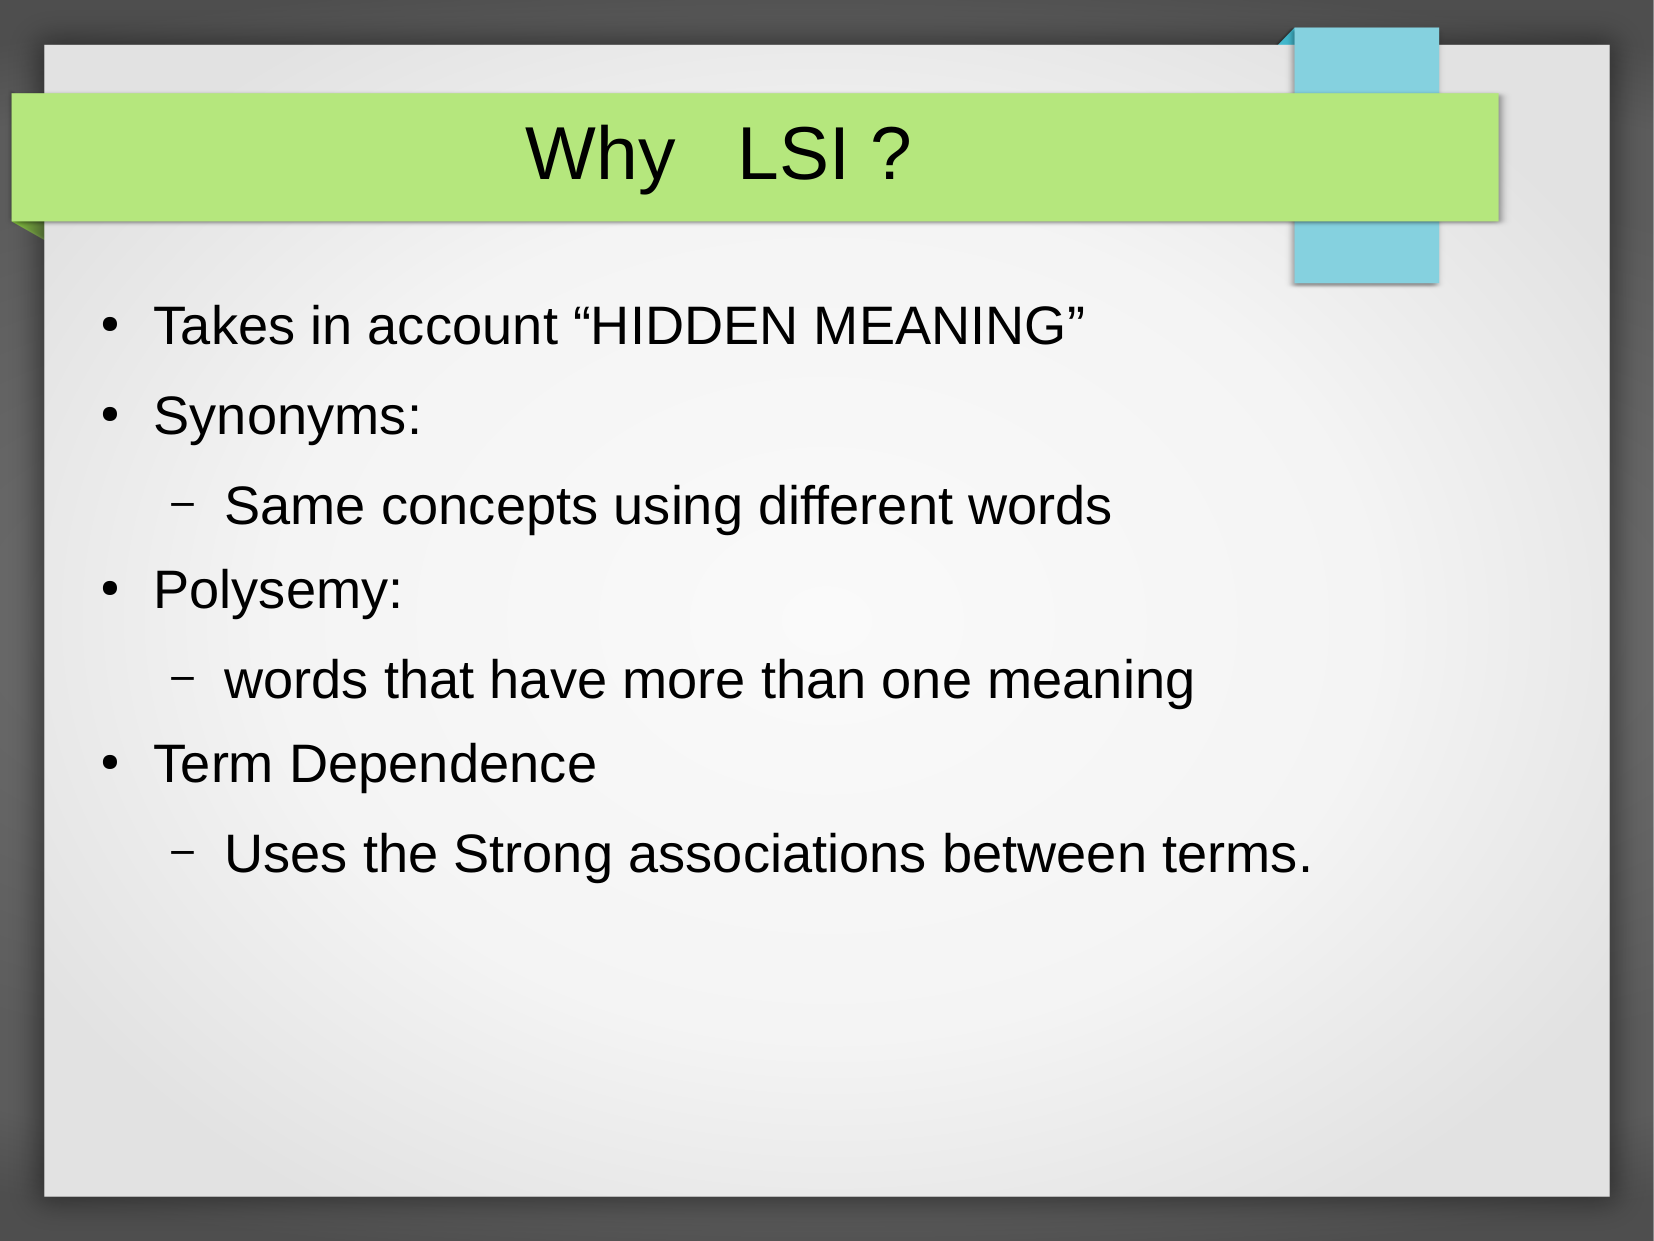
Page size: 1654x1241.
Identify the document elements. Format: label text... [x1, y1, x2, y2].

list Takes in account “HIDDEN MEANING” Synonyms: Same concepts using different words Polysemy: words that have more than one meaning Term Dependence Uses the Strong associations between terms. [82, 295, 1571, 1015]
title Why LSI ? [82, 94, 1264, 213]
picture [0, 0, 1654, 1241]
